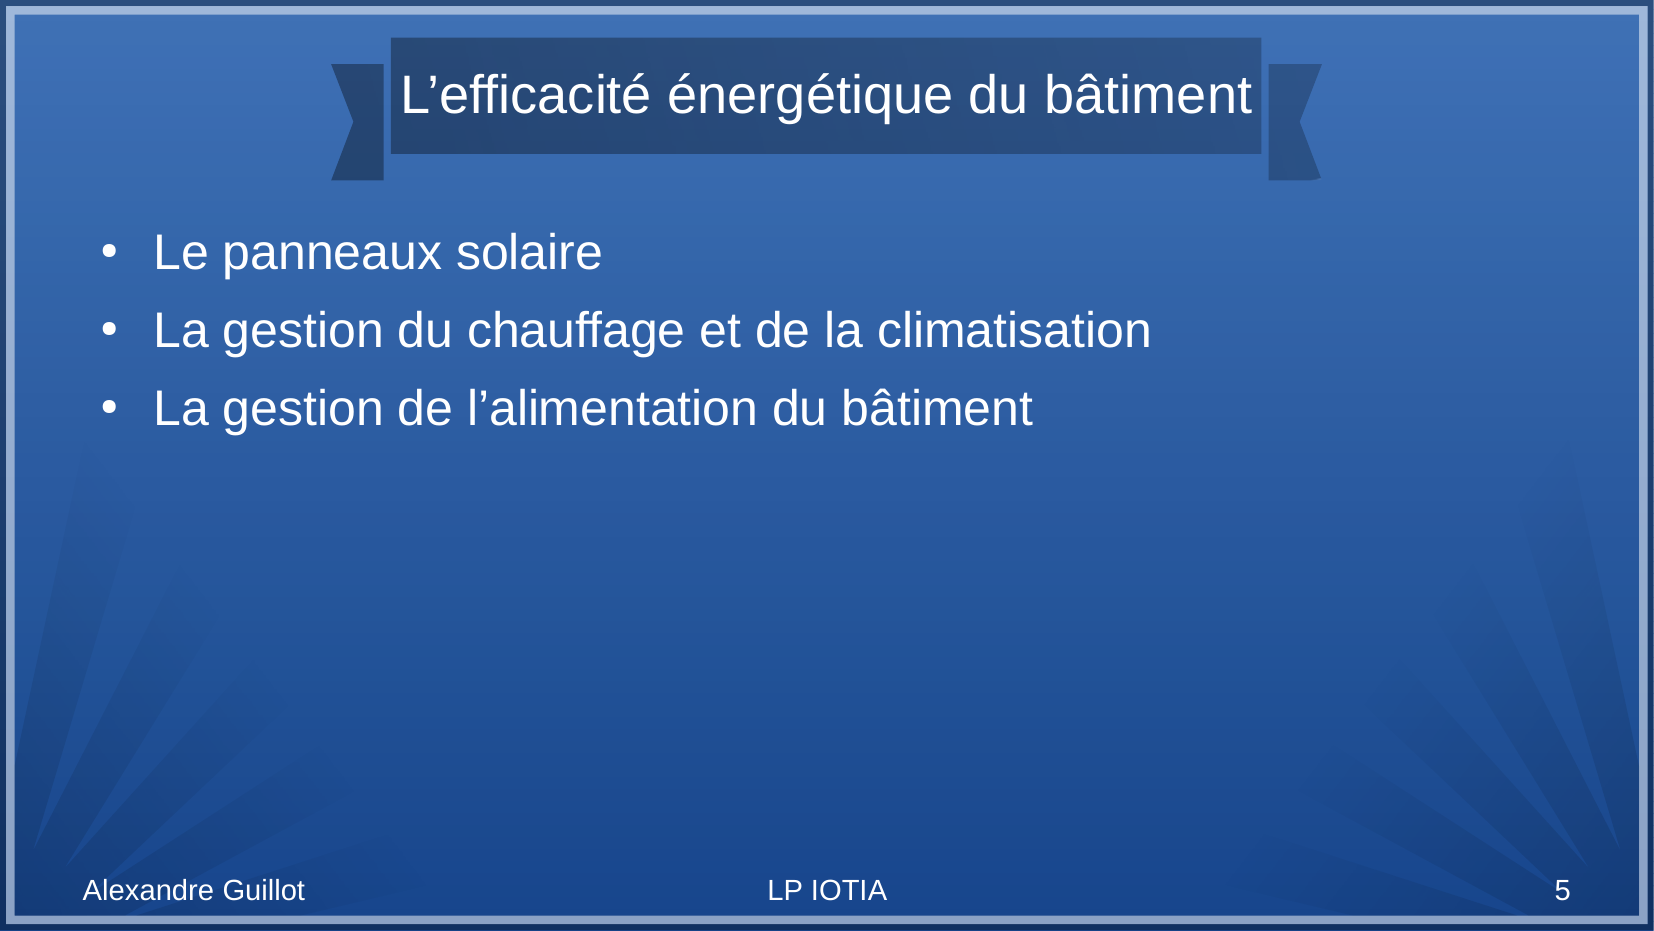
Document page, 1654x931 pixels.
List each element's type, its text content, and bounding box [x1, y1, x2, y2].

title L’efficacité énergétique du bâtiment [389, 35, 1264, 154]
list Le panneaux solaire La gestion du chauffage et de la climatisation La gestion de l’alimentation du bâtiment [82, 224, 1571, 848]
